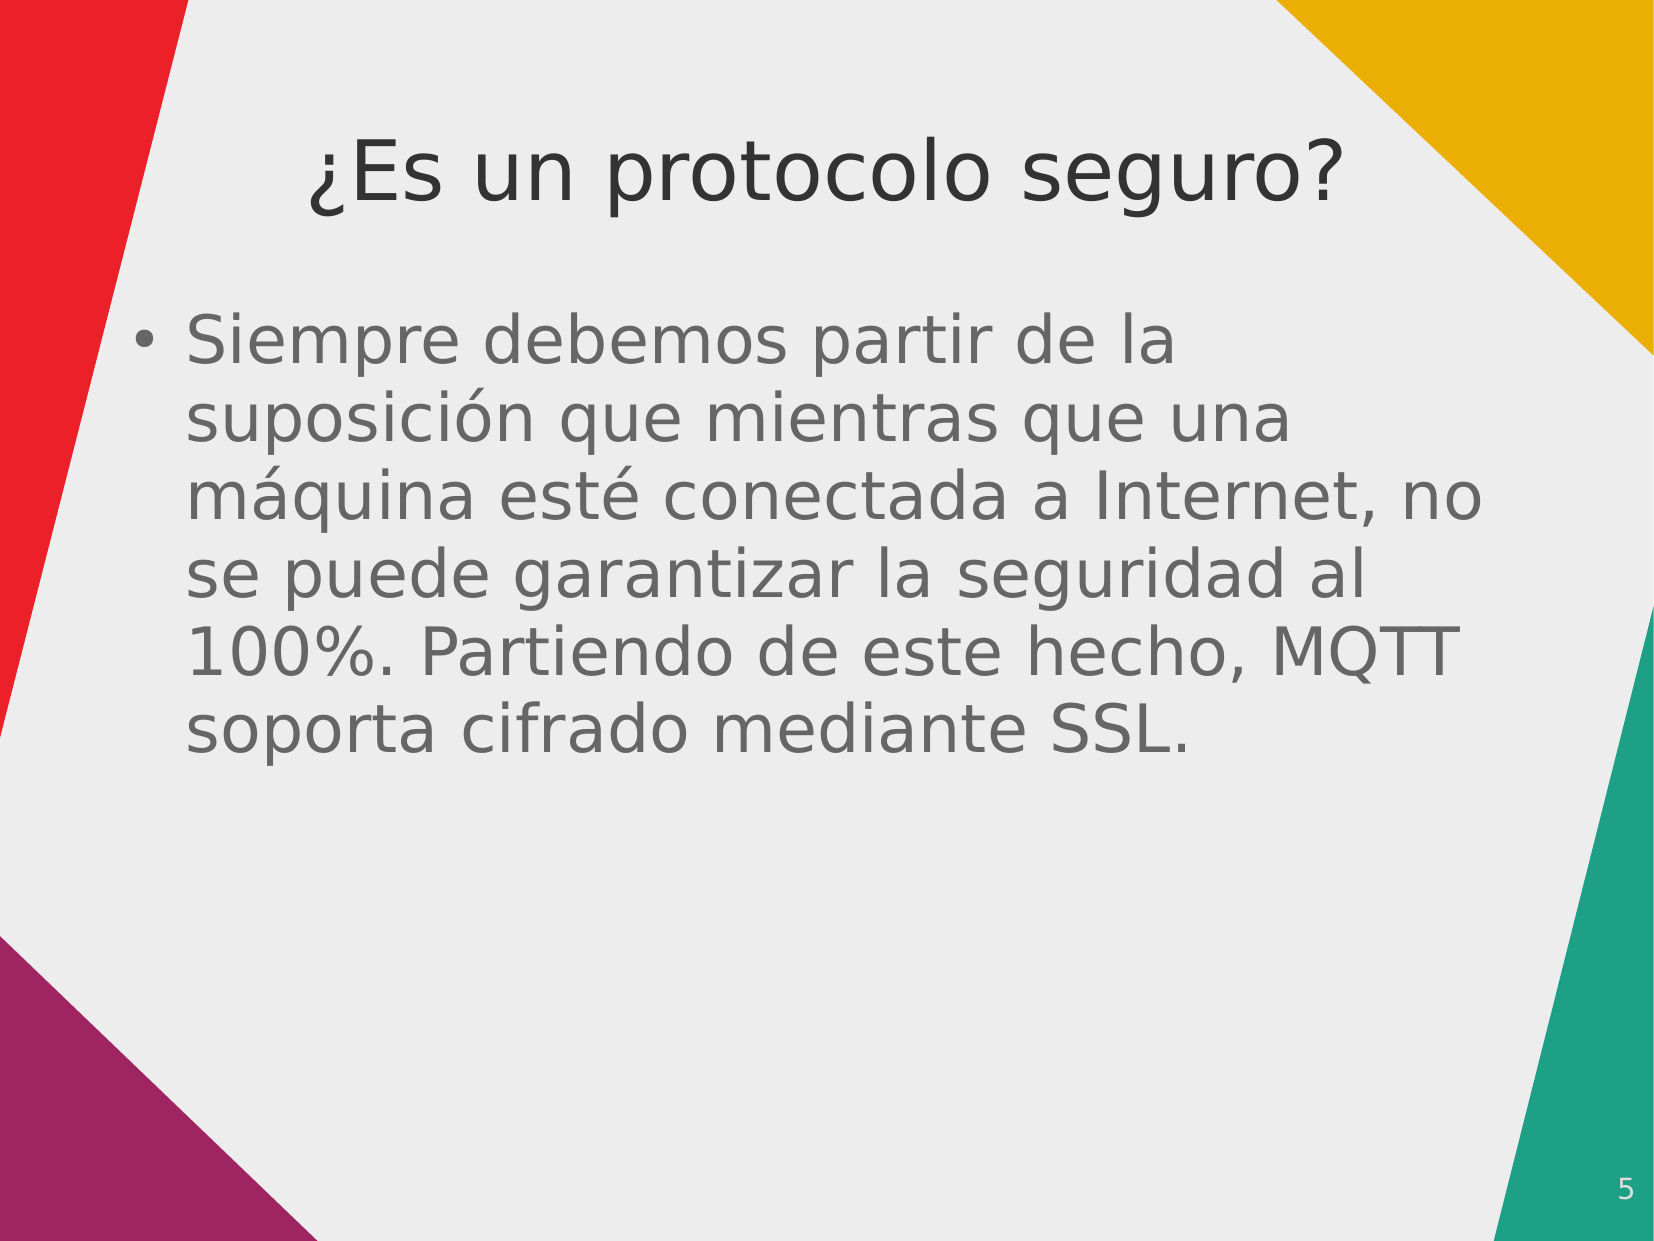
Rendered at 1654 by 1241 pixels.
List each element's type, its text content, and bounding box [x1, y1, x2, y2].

title ¿Es un protocolo seguro? [114, 73, 1539, 271]
list Siempre debemos partir de la suposición que mientras que una máquina esté conectada a Internet, no se puede garantizar la seguridad al 100%. Partiendo de este hecho, MQTT soporta cifrado mediante SSL. [114, 302, 1539, 1033]
